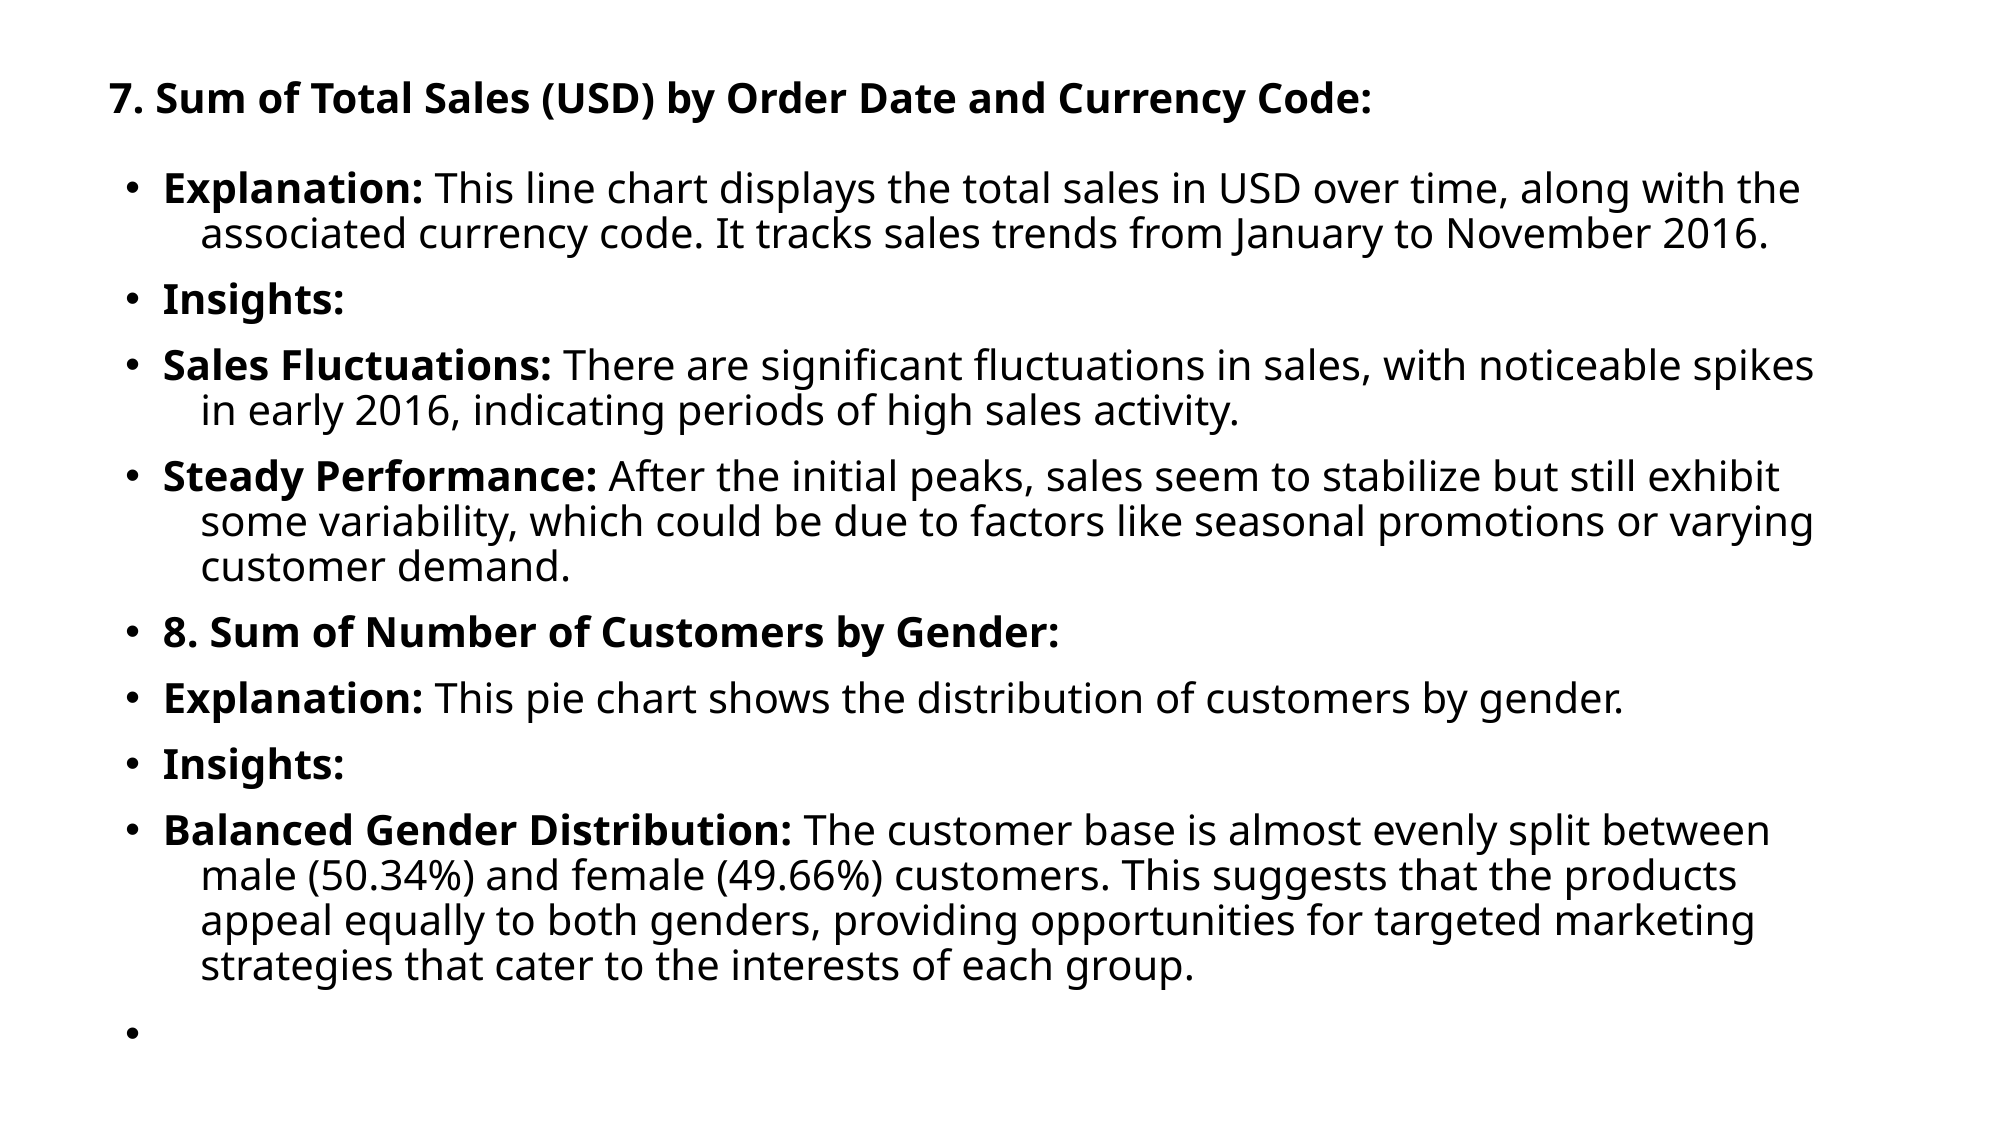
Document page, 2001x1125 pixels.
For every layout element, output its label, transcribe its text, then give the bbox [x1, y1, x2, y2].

title 7. Sum of Total Sales (USD) by Order Date and Currency Code: [93, 59, 1863, 140]
list Explanation: This line chart displays the total sales in USD over time, along with the associated currency code. It tracks sales trends from January to November 2016. Insights: Sales Fluctuations: There are significant fluctuations in sales, with noticeable spikes in early 2016, indicating periods of high sales activity. Steady Performance: After the initial peaks, sales seem to stabilize but still exhibit some variability, which could be due to factors like seasonal promotions or varying customer demand. 8. Sum of Number of Customers by Gender: Explanation: This pie chart shows the distribution of customers by gender. Insights: Balanced Gender Distribution: The customer base is almost evenly split between male (50.34%) and female (49.66%) customers. This suggests that the products appeal equally to both genders, providing opportunities for targeted marketing strategies that cater to the interests of each group. [110, 159, 1863, 1097]
